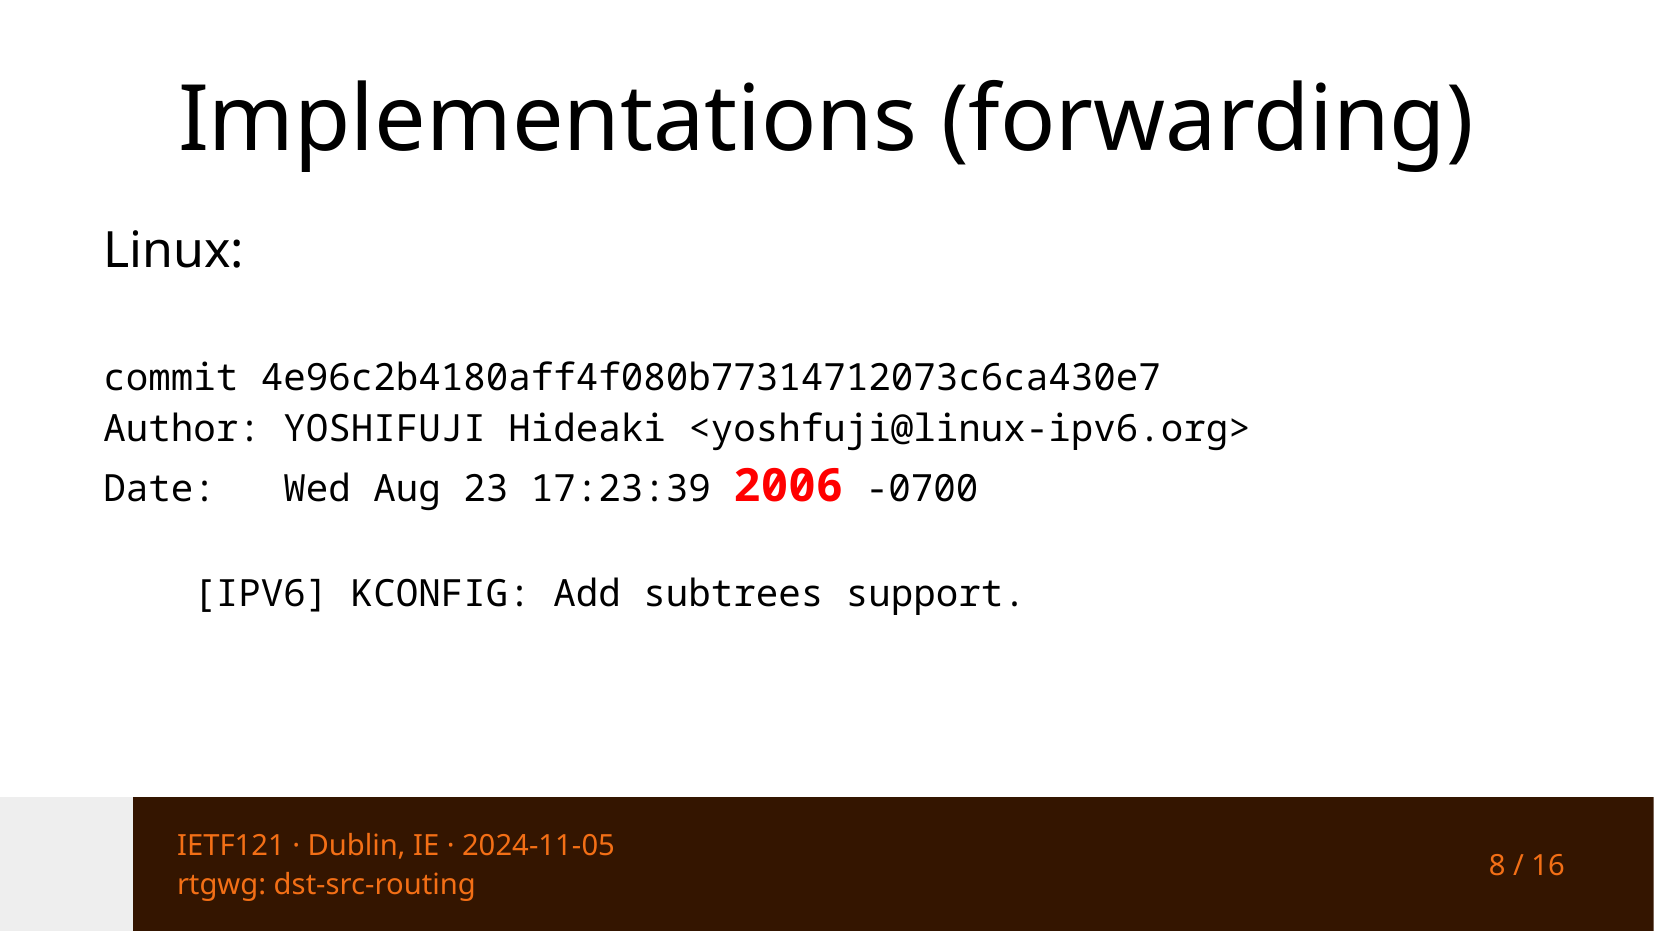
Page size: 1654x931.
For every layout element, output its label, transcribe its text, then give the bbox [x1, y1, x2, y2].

text_box Linux: commit 4e96c2b4180aff4f080b77314712073c6ca430e7 Author: YOSHIFUJI Hideaki <yoshfuji@linux-ipv6.org> Date: Wed Aug 23 17:23:39 2006 -0700 [IPV6] KCONFIG: Add subtrees support. [88, 206, 1565, 577]
title Implementations (forwarding) [82, 37, 1571, 193]
